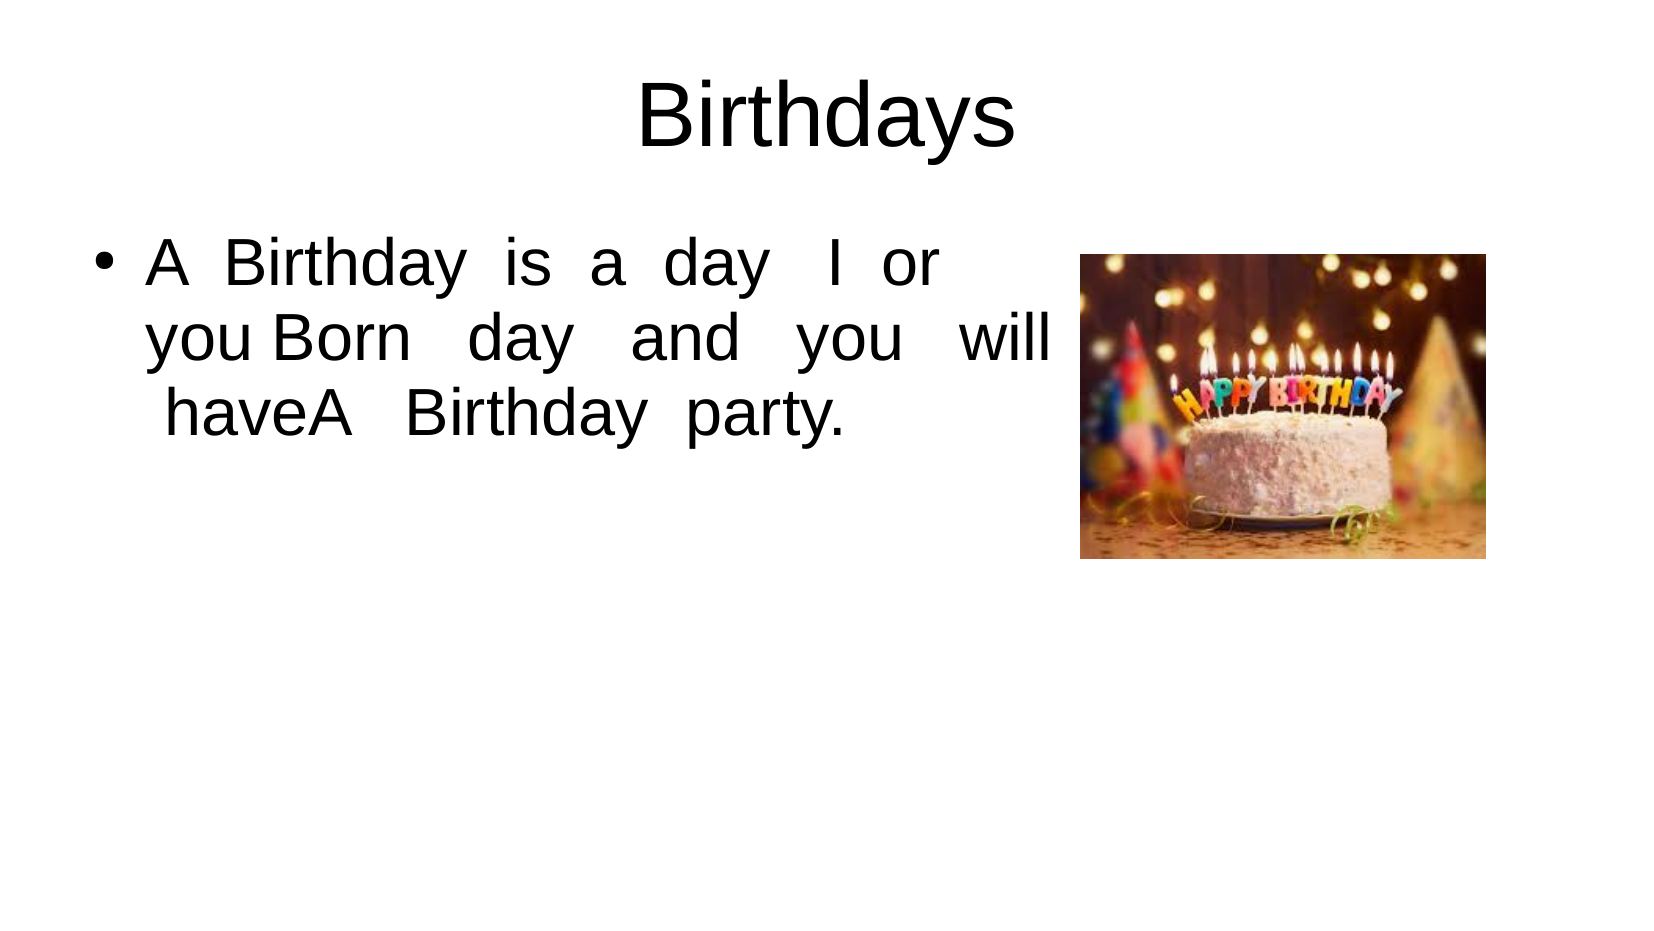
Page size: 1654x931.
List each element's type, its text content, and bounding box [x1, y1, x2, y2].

picture [1080, 254, 1486, 559]
list A Birthday is a day I or you Born day and you will haveA Birthday party. [75, 225, 1066, 765]
title Birthdays [82, 37, 1571, 193]
